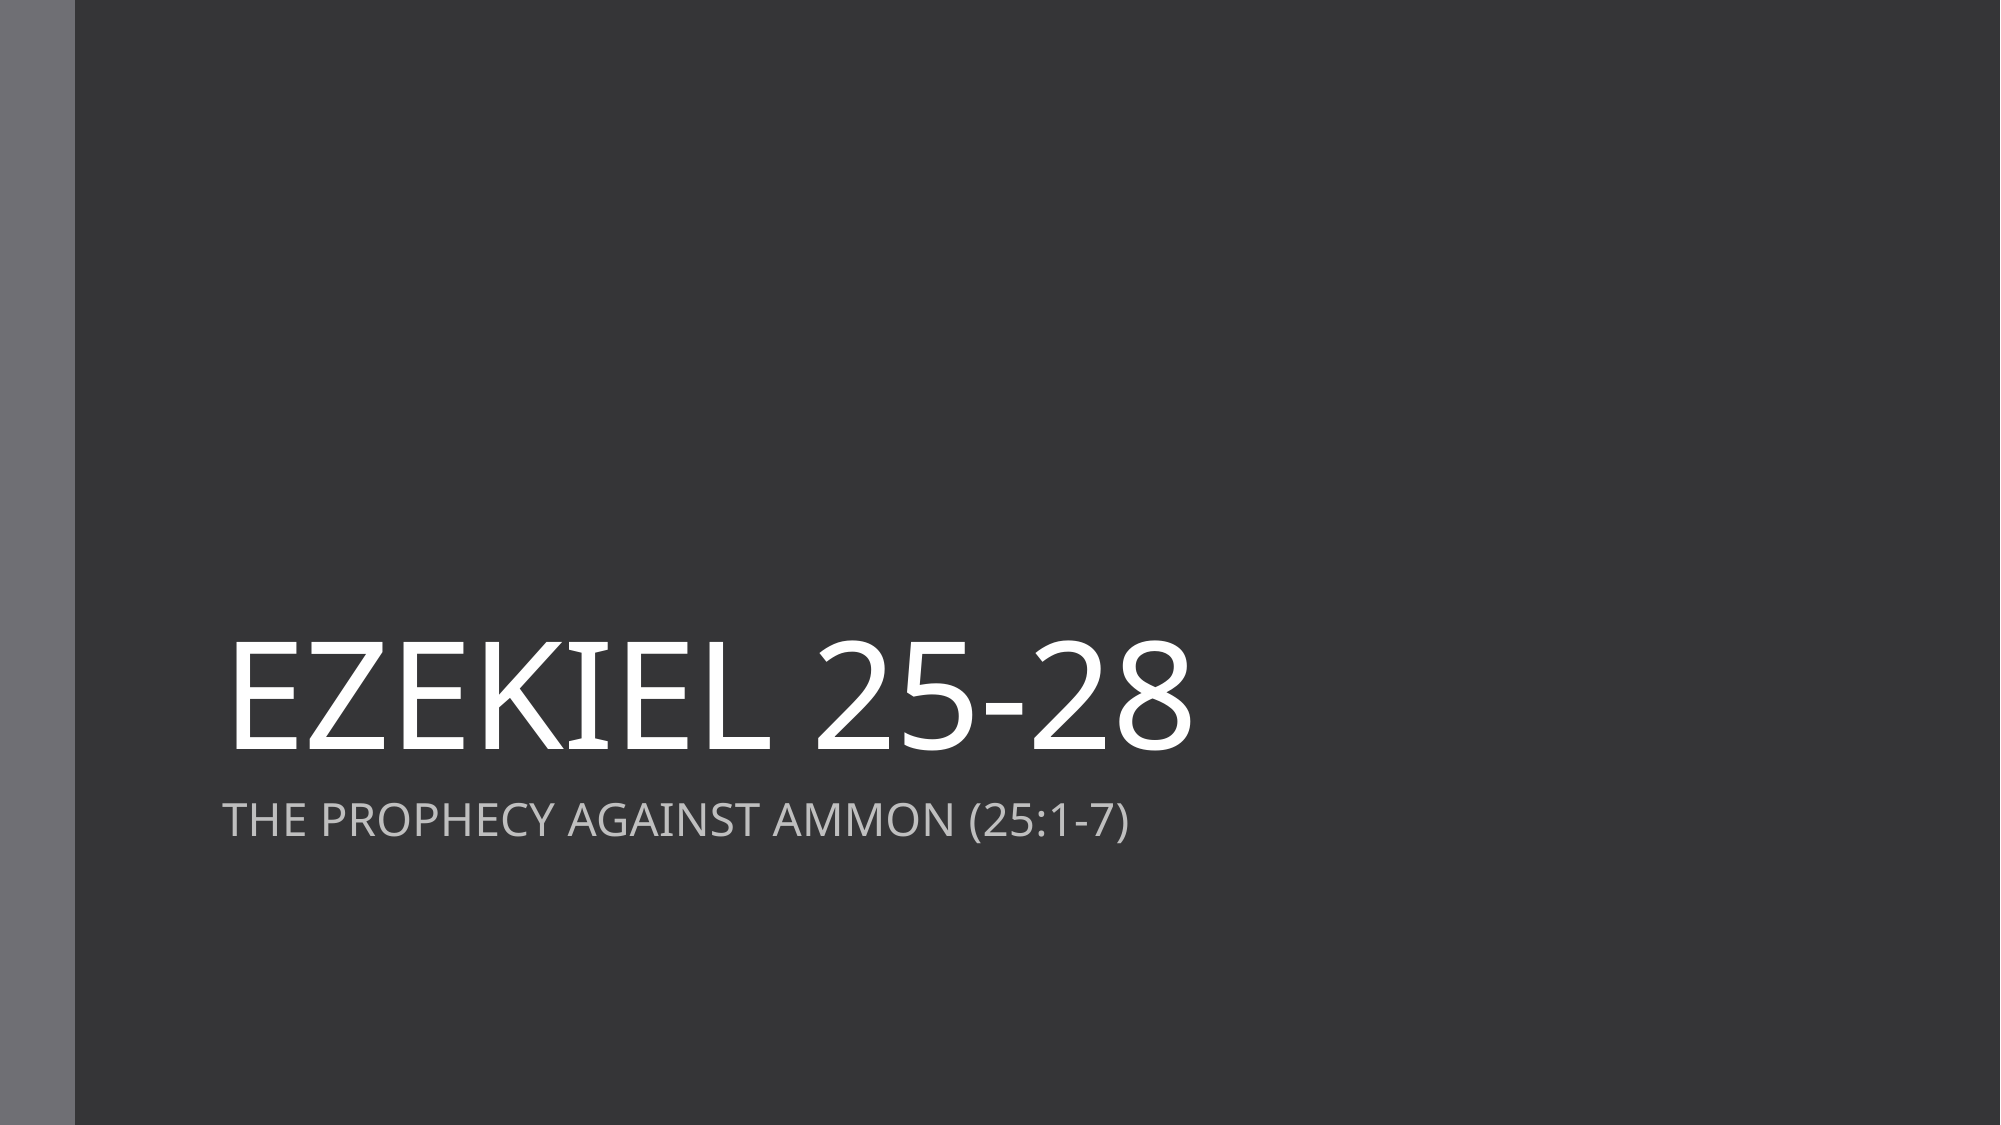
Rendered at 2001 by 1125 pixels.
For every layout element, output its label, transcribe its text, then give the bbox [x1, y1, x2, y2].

subtitle THE PROPHECY AGAINST AMMON (25:1-7) [206, 787, 1752, 1066]
title EZEKIEL 25-28 [206, 124, 1752, 787]
